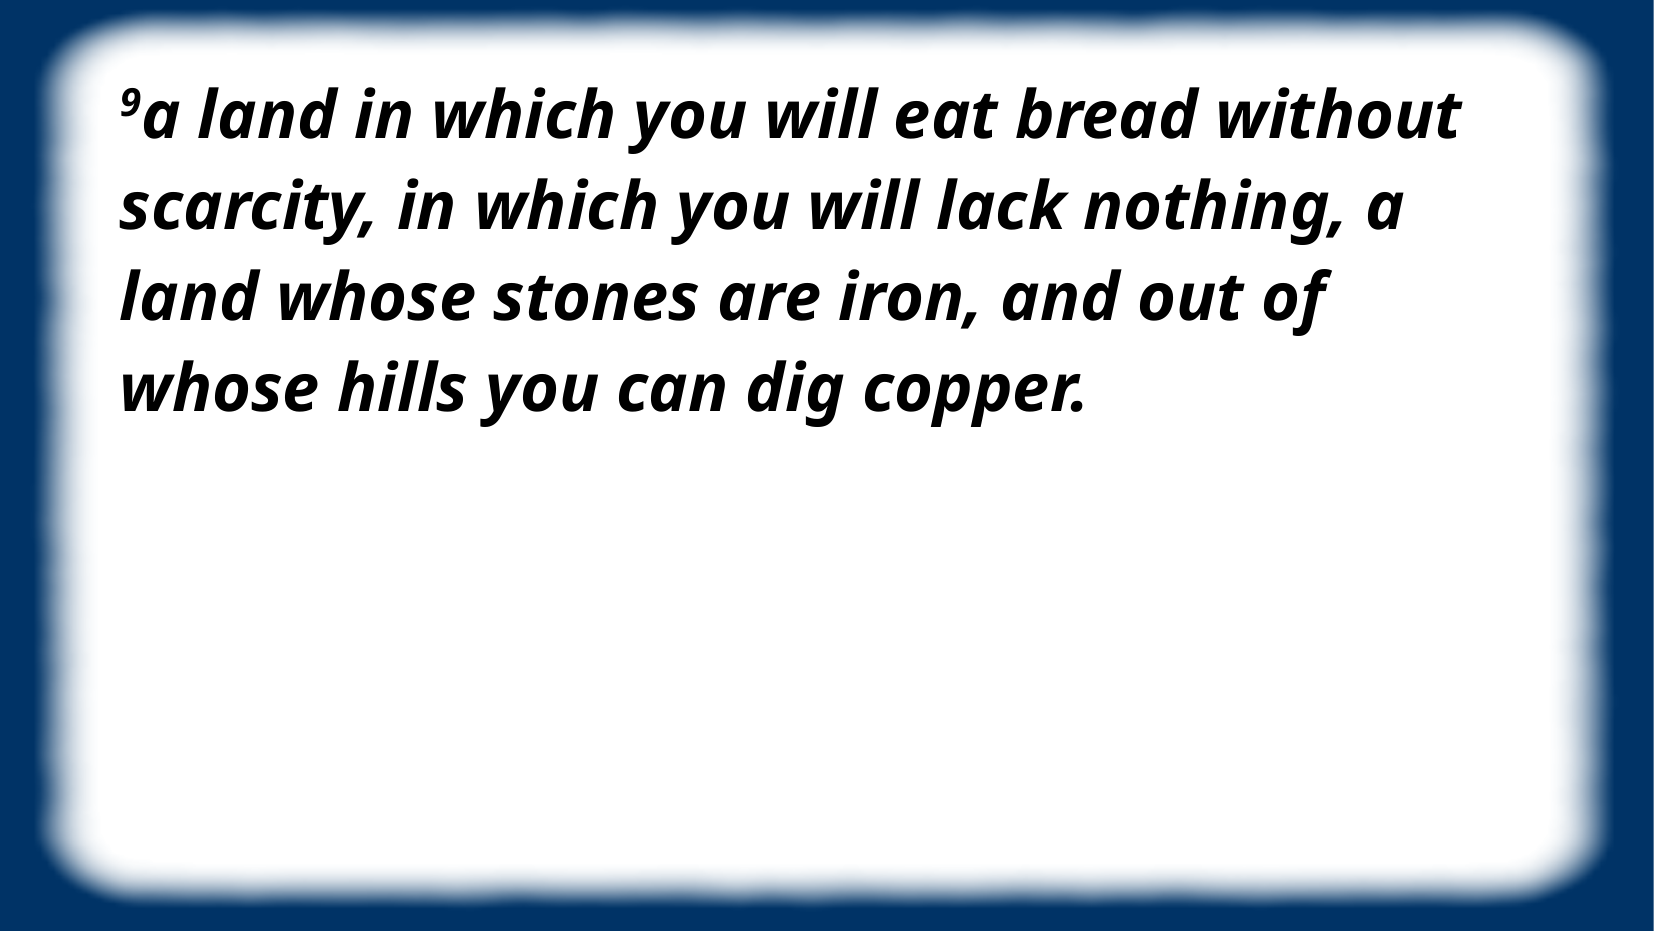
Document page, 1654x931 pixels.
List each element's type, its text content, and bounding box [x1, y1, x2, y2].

picture [0, 0, 1654, 931]
text_box 9a land in which you will eat bread without scarcity, in which you will lack nothing, a land whose stones are iron, and out of whose hills you can dig copper. [105, 60, 1546, 430]
